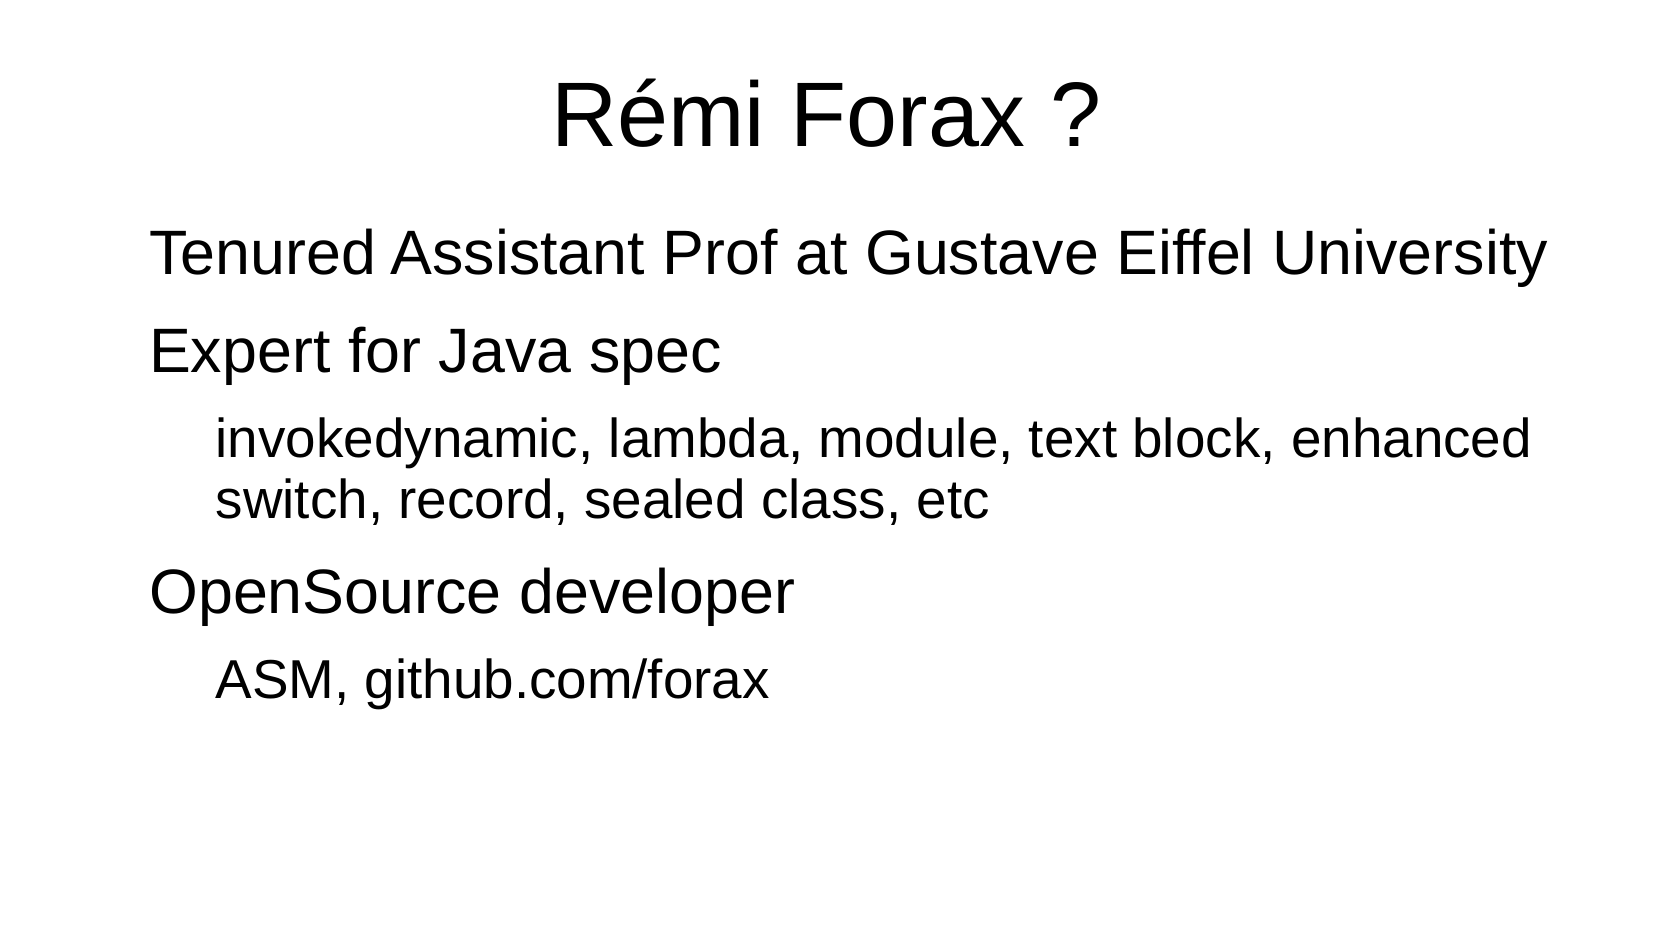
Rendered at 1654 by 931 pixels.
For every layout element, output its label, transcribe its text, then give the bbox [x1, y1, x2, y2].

title Rémi Forax ? [82, 37, 1571, 193]
list Tenured Assistant Prof at Gustave Eiffel University Expert for Java spec invokedynamic, lambda, module, text block, enhanced switch, record, sealed class, etc OpenSource developer ASM, github.com/forax [82, 217, 1571, 758]
